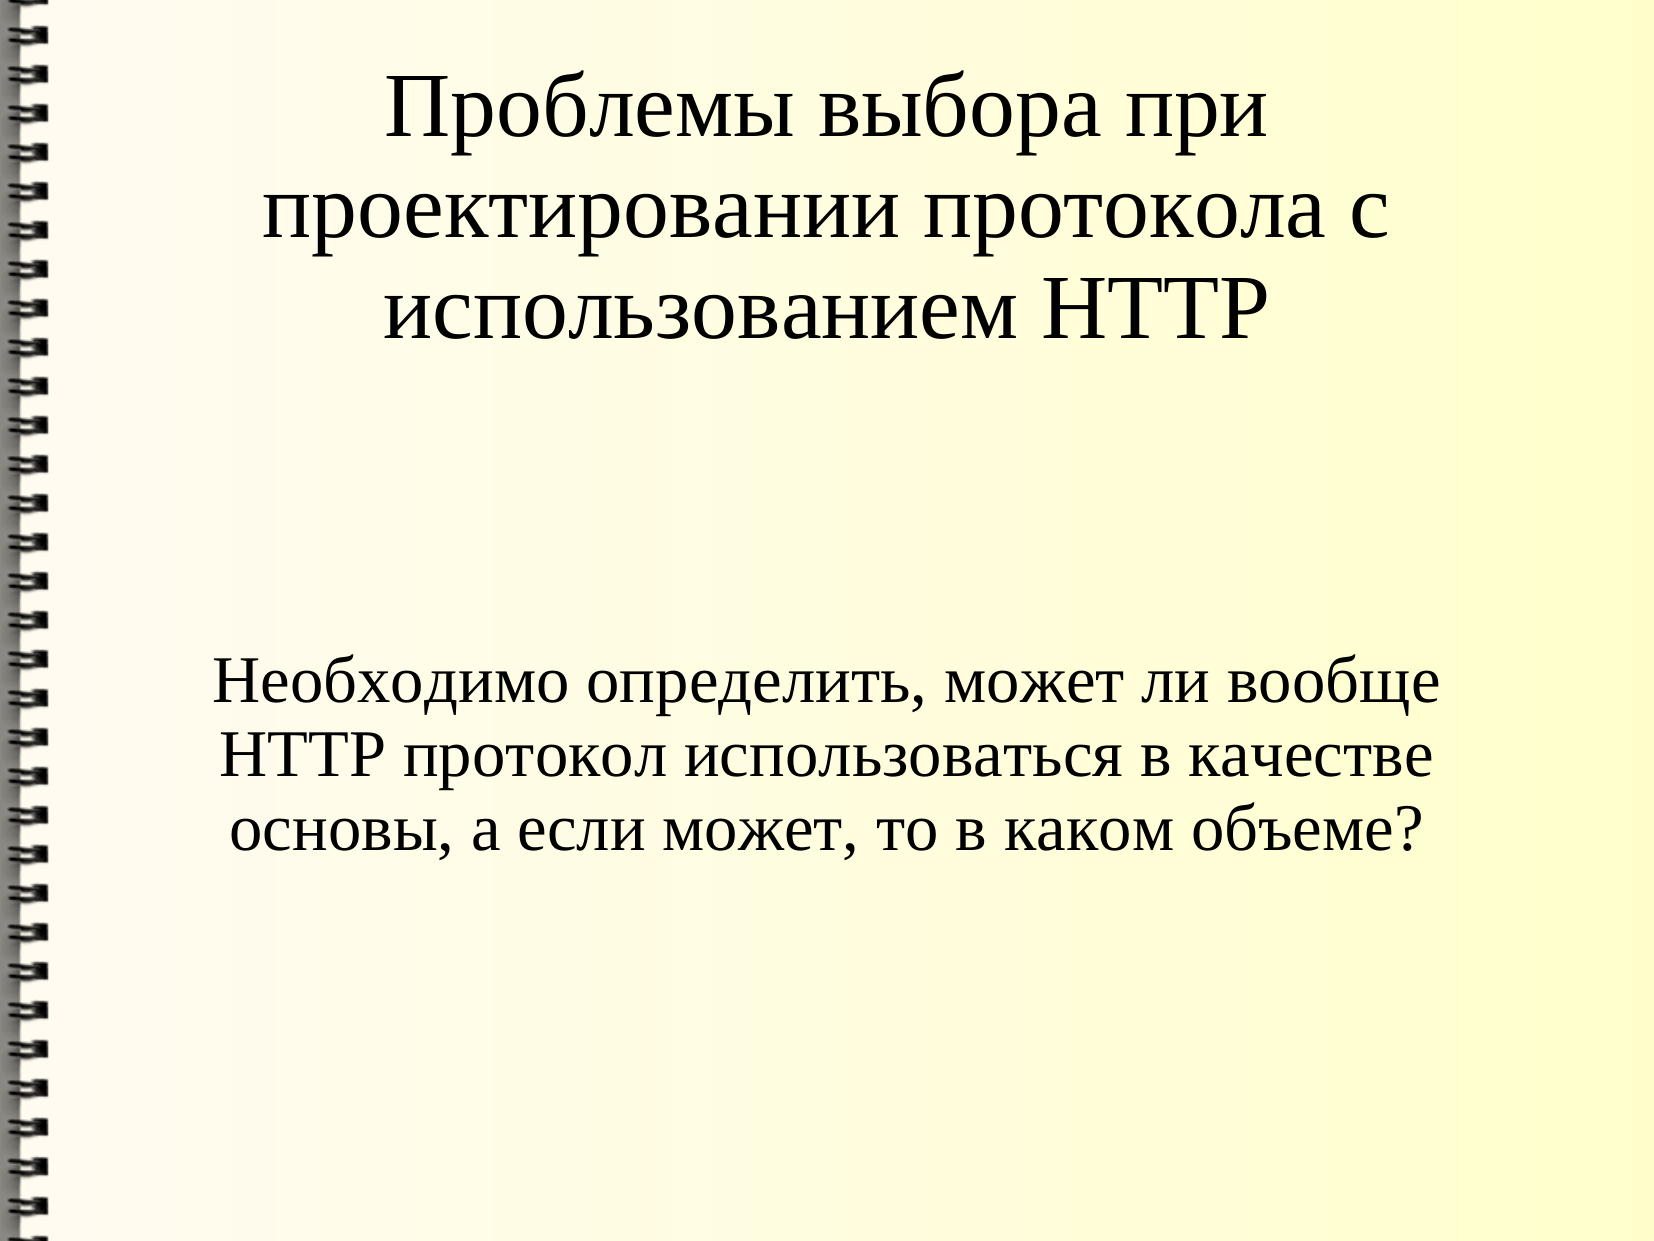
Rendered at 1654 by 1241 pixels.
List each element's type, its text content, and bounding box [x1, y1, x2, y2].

subtitle Необходимо определить, может ли вообще HTTP протокол использоваться в качестве основы, а если может, то в каком объеме? [121, 344, 1534, 1164]
picture [0, 0, 1654, 1241]
title Проблемы выбора при проектировании протокола с использованием HTTP [121, 54, 1534, 344]
